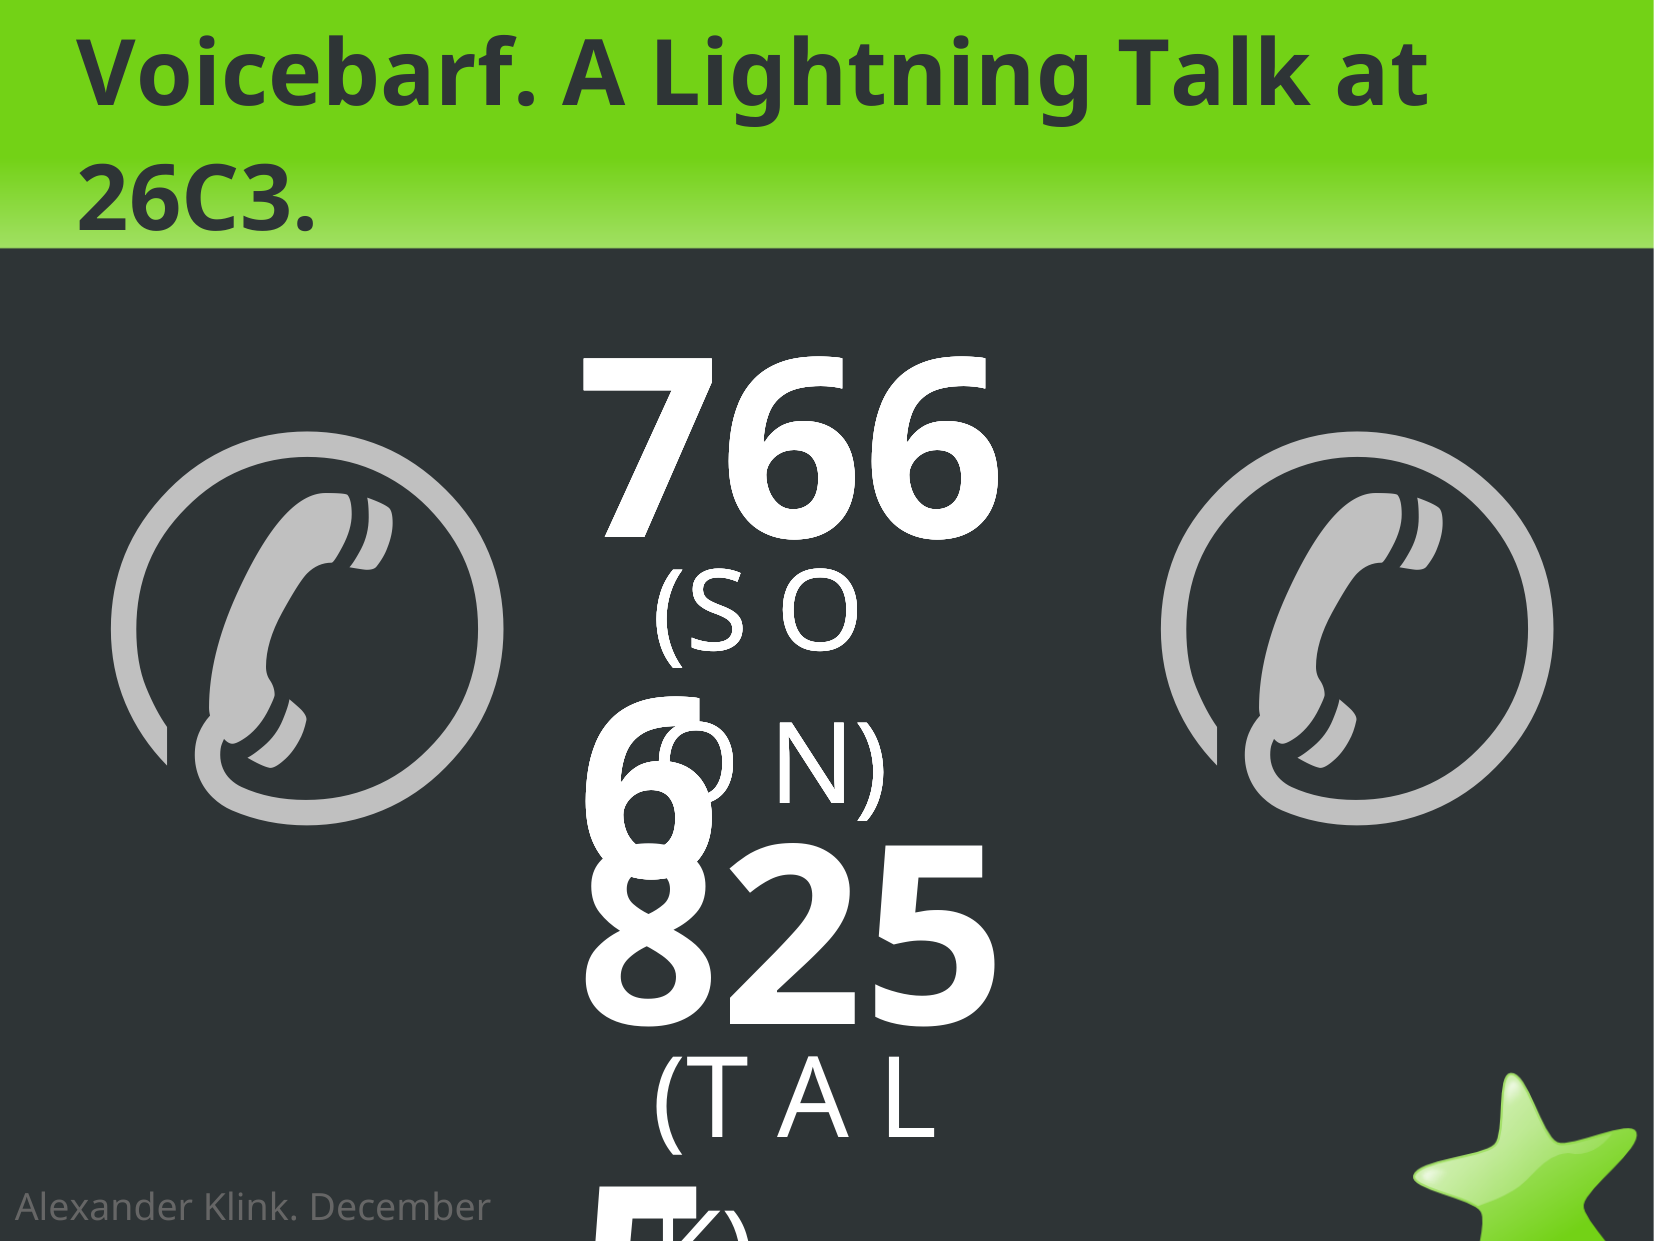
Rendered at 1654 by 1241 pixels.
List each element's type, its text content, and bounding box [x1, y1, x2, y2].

picture [630, 1219, 663, 1241]
text_box 7666 [562, 262, 1088, 584]
title Voicebarf. A Lightning Talk at 26C3. [76, 36, 1565, 229]
text_box (T A L K) [637, 1010, 976, 1163]
text_box Alexander Klink. December 27th, 2009. [0, 1172, 563, 1241]
text_box (S O O N) [637, 522, 976, 676]
text_box 8255 [562, 750, 1088, 1071]
picture [0, 0, 1654, 1241]
text_box  [1125, 450, 1576, 967]
text_box  [75, 450, 526, 967]
